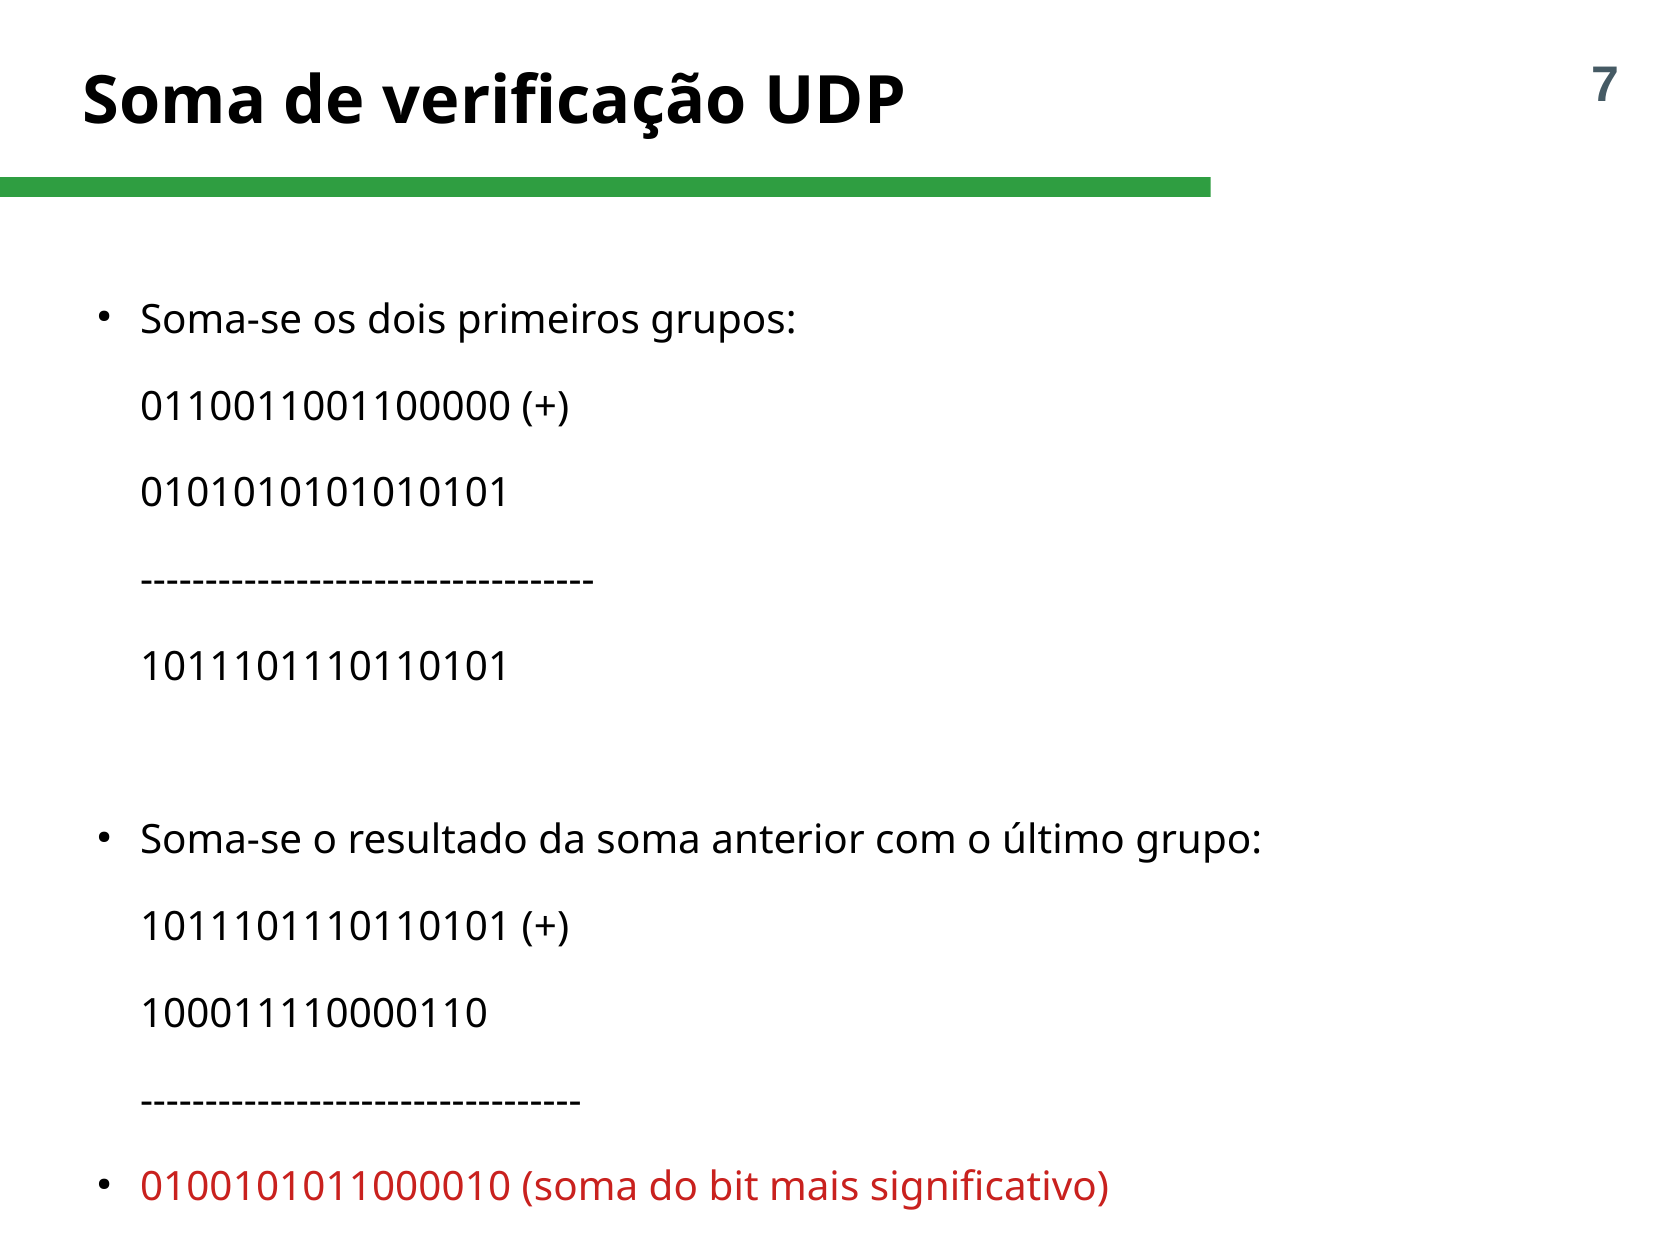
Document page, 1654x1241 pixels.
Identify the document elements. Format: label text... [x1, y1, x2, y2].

list Soma-se os dois primeiros grupos: 0110011001100000 (+) 0101010101010101 ----------------------------------- 1011101110110101 Soma-se o resultado da soma anterior com o último grupo: 1011101110110101 (+) 100011110000110 ---------------------------------- 0100101011000010 (soma do bit mais significativo) [82, 290, 1571, 1216]
title Soma de verificação UDP [82, 0, 1152, 202]
